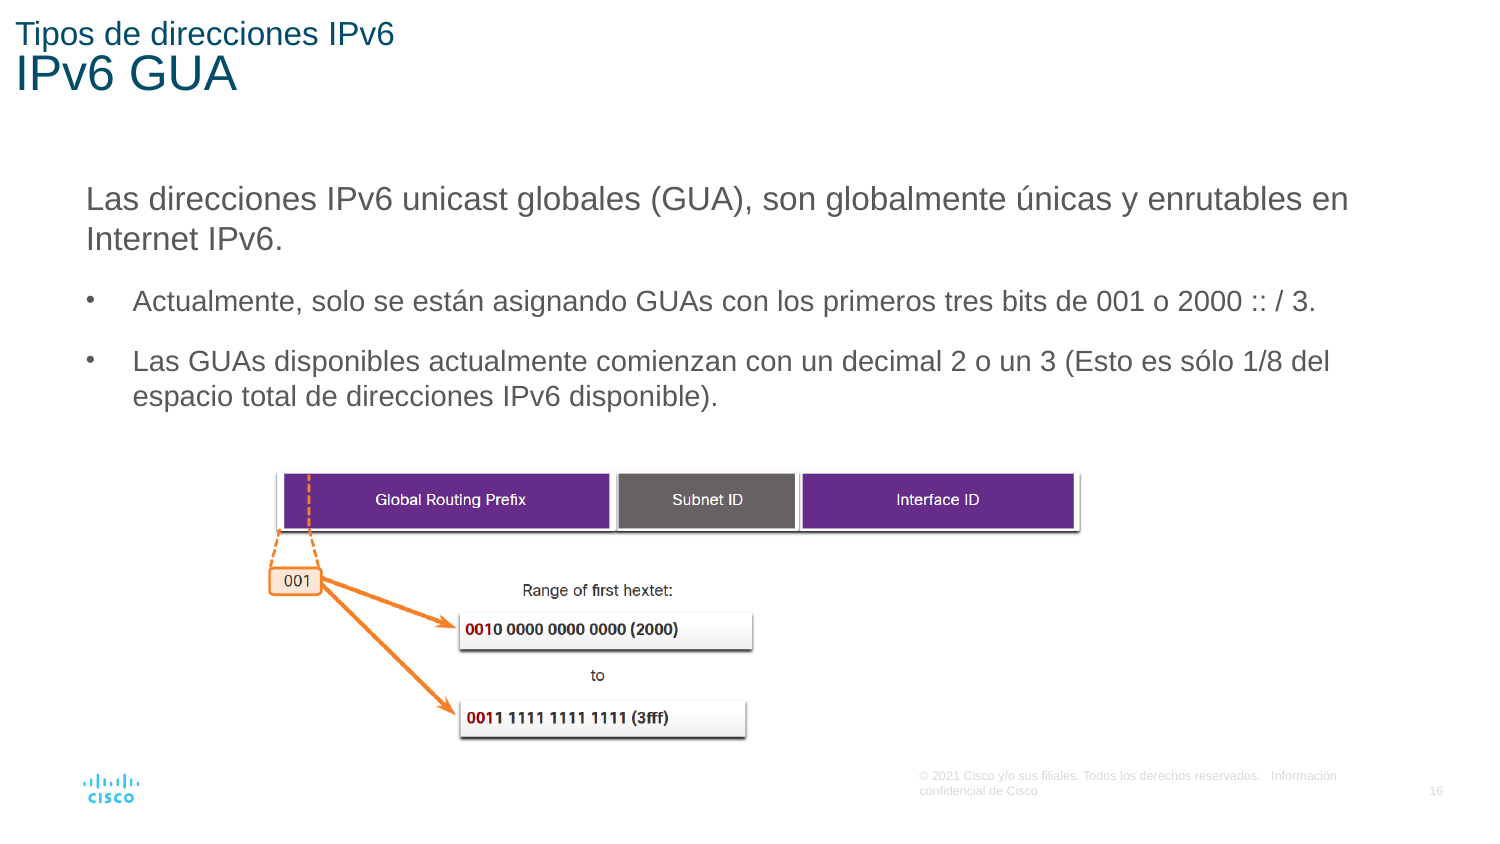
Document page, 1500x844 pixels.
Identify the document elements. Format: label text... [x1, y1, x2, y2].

picture [250, 452, 1087, 747]
title Tipos de direcciones IPv6 IPv6 GUA [0, 0, 1369, 121]
list Las direcciones IPv6 unicast globales (GUA), son globalmente únicas y enrutables en Internet IPv6. Actualmente, solo se están asignando GUAs con los primeros tres bits de 001 o 2000 :: / 3. Las GUAs disponibles actualmente comienzan con un decimal 2 o un 3 (Esto es sólo 1/8 del espacio total de direcciones IPv6 disponible). [70, 169, 1369, 441]
